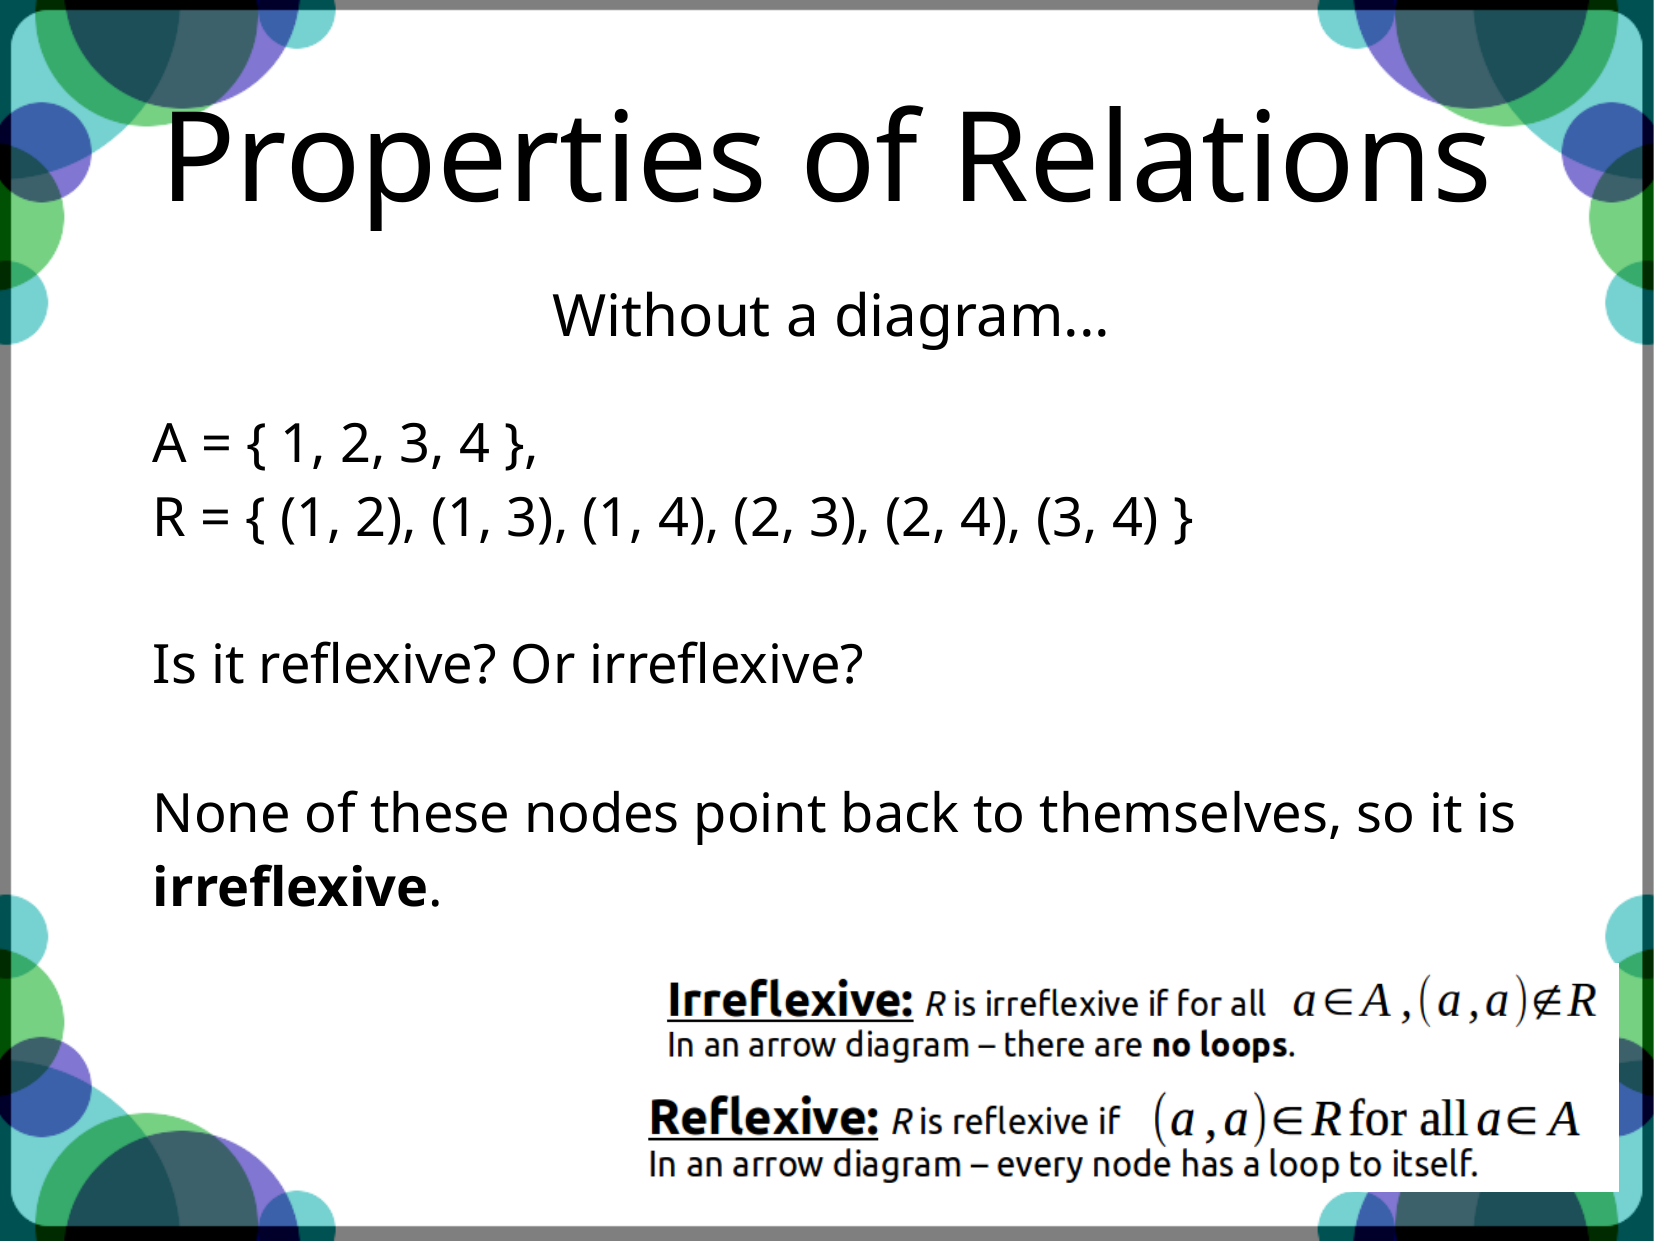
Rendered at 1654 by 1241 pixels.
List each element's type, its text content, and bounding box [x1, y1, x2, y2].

text_box A = { 1, 2, 3, 4 }, R = { (1, 2), (1, 3), (1, 4), (2, 3), (2, 4), (3, 4) } Is it reflexive? Or irreflexive? None of these nodes point back to themselves, so it is irreflexive. [138, 396, 1565, 837]
title Properties of Relations [82, 49, 1571, 257]
picture [0, 0, 1654, 1241]
text_box Without a diagram... [173, 274, 1489, 387]
